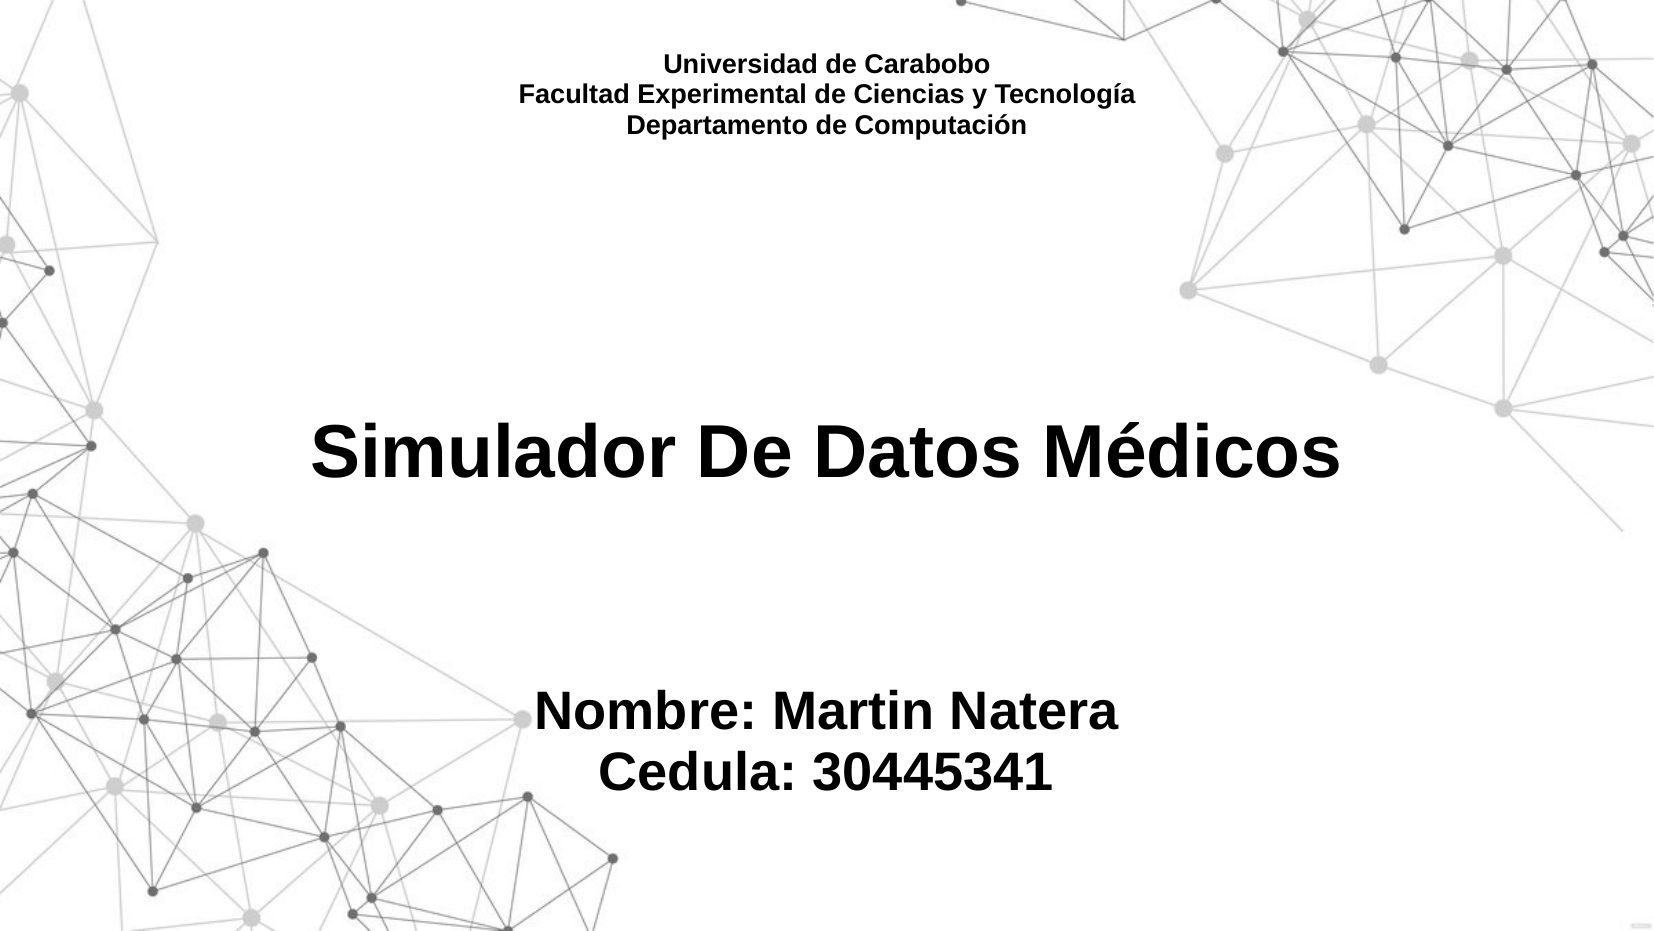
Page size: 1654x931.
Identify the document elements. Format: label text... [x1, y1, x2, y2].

text_box Simulador De Datos Médicos [82, 312, 1571, 591]
text_box Nombre: Martin Natera Cedula: 30445341 [510, 673, 1143, 875]
title Universidad de Carabobo Facultad Experimental de Ciencias y Tecnología Departamento de Computación [389, 35, 1264, 154]
